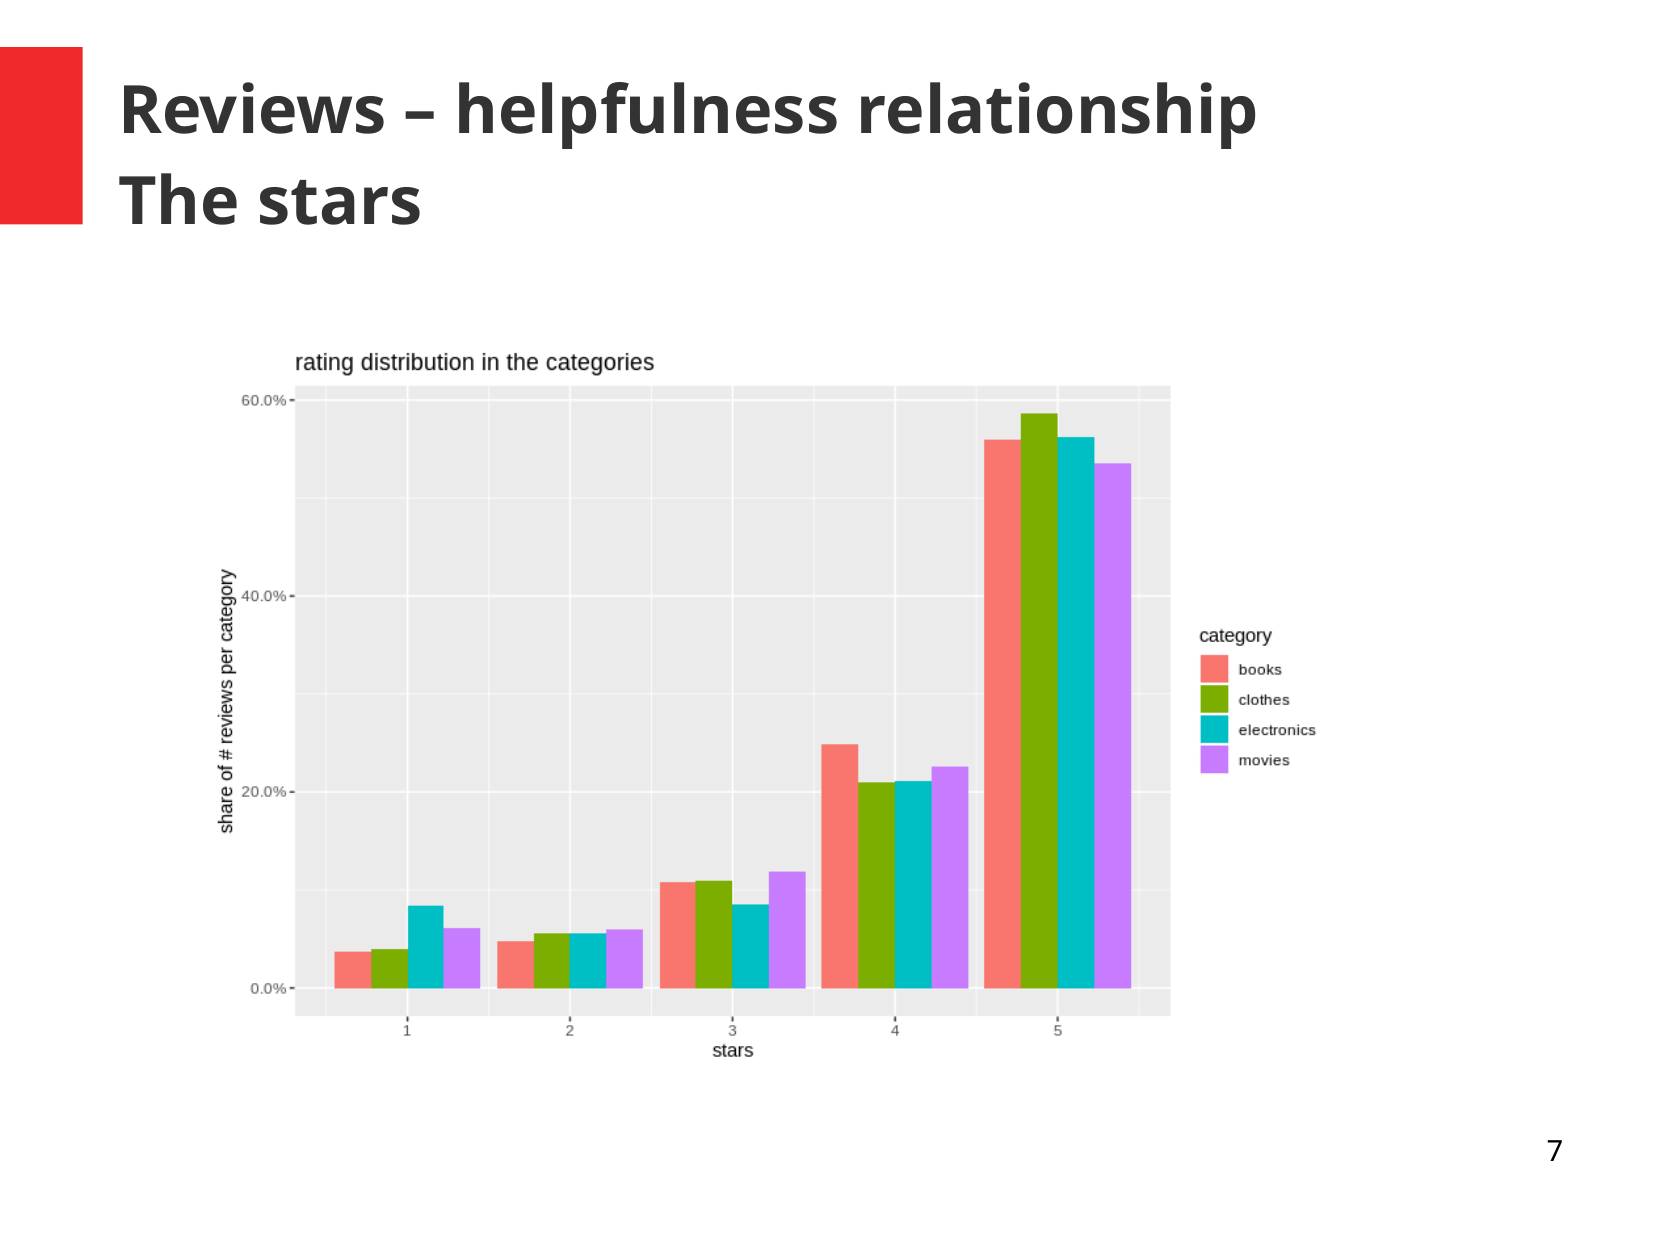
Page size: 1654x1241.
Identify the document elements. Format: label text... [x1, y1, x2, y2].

picture [210, 344, 1336, 1070]
title Reviews – helpfulness relationship The stars [118, 49, 1571, 257]
